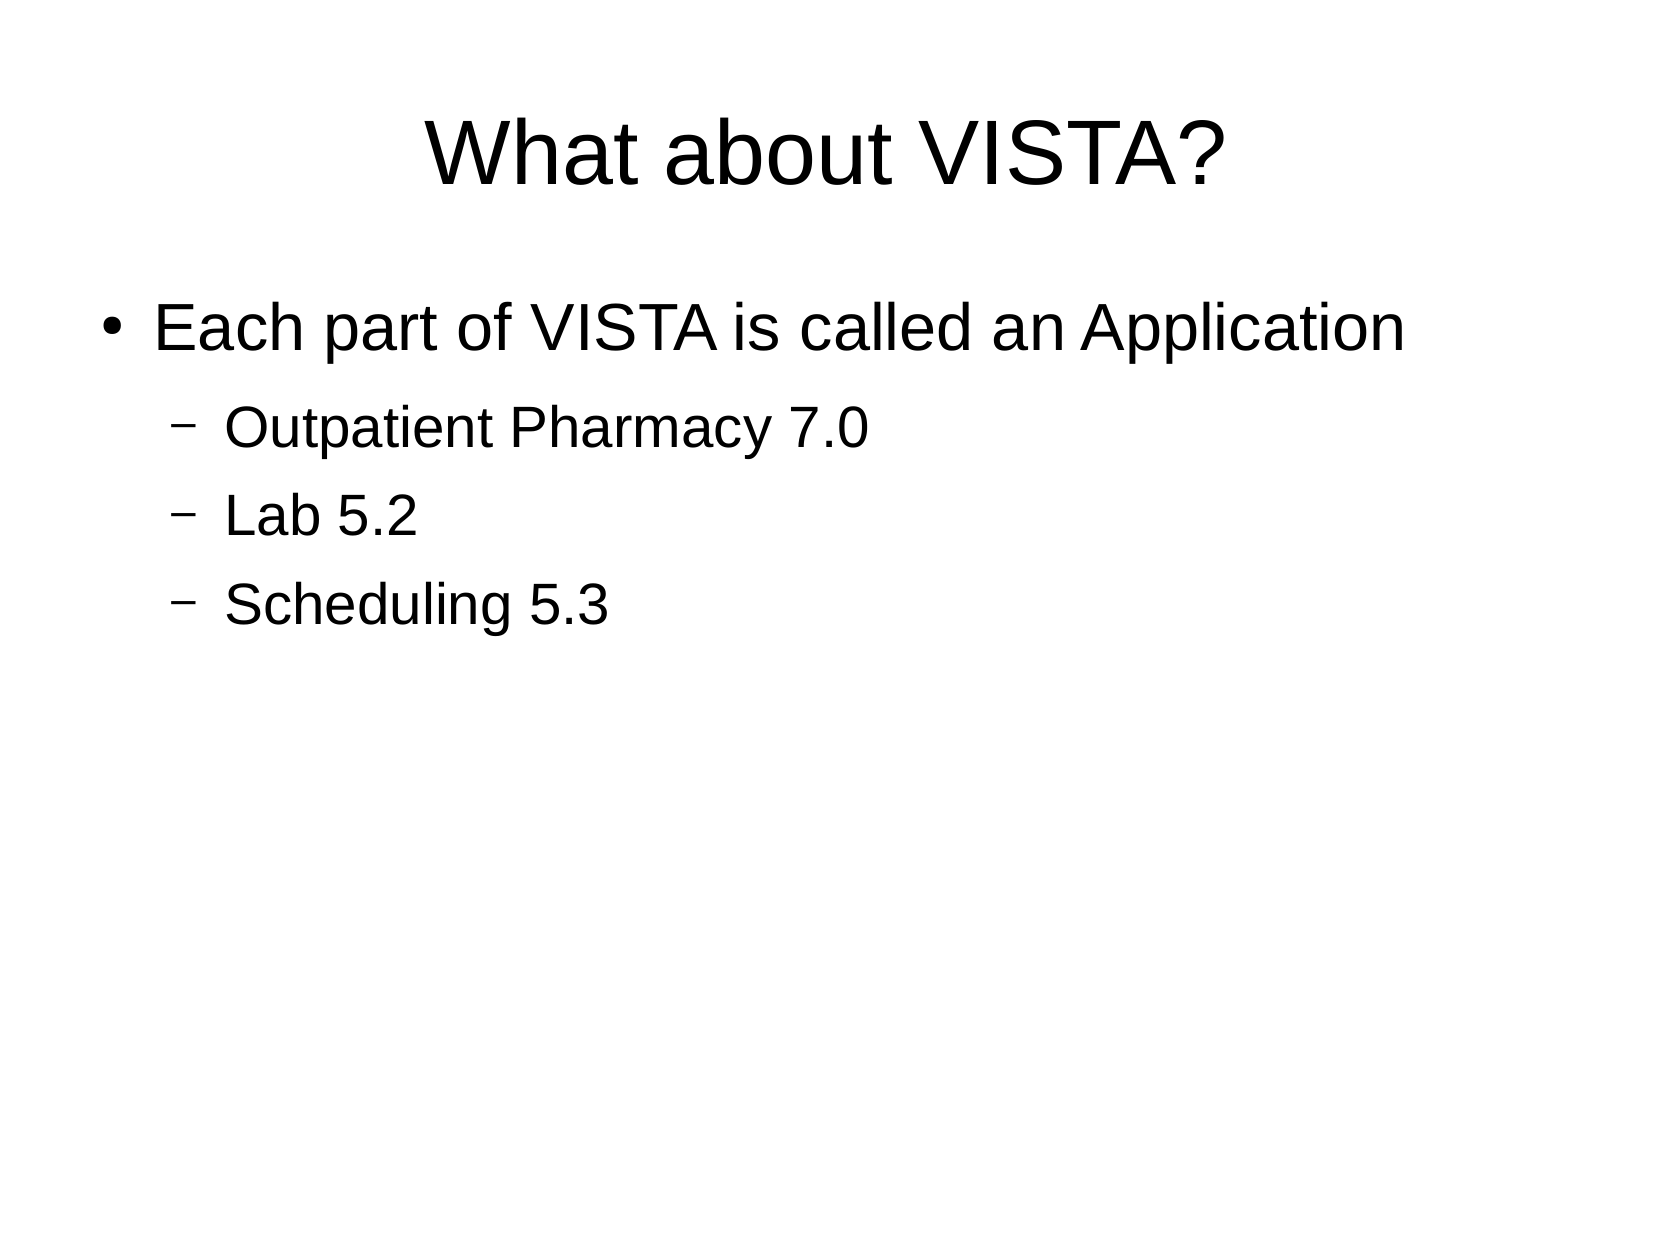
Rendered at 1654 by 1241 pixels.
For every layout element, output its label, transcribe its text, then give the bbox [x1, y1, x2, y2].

list Each part of VISTA is called an Application Outpatient Pharmacy 7.0 Lab 5.2 Scheduling 5.3 [82, 290, 1571, 1010]
title What about VISTA? [82, 49, 1571, 257]
